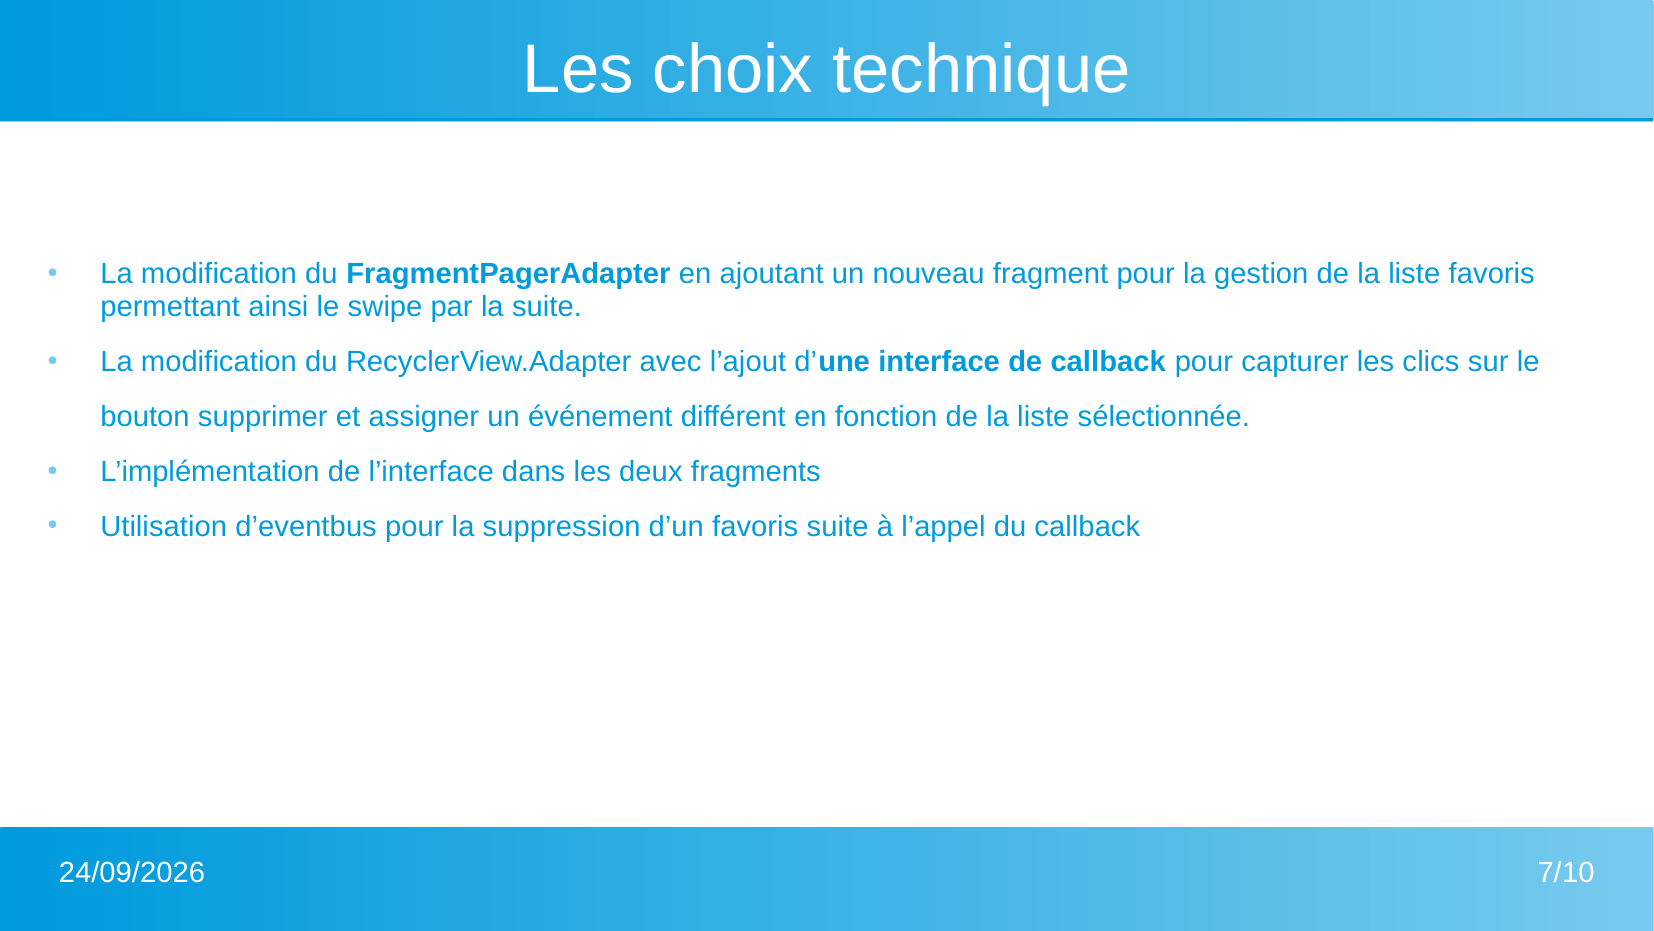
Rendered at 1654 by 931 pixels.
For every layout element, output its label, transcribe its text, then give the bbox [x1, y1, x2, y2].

title Les choix technique [59, 29, 1595, 108]
list La modification du FragmentPagerAdapter en ajoutant un nouveau fragment pour la gestion de la liste favoris permettant ainsi le swipe par la suite. La modification du RecyclerView.Adapter avec l’ajout d’une interface de callback pour capturer les clics sur le bouton supprimer et assigner un événement différent en fonction de la liste sélectionnée. L’implémentation de l’interface dans les deux fragments Utilisation d’eventbus pour la suppression d’un favoris suite à l’appel du callback [29, 147, 1625, 739]
